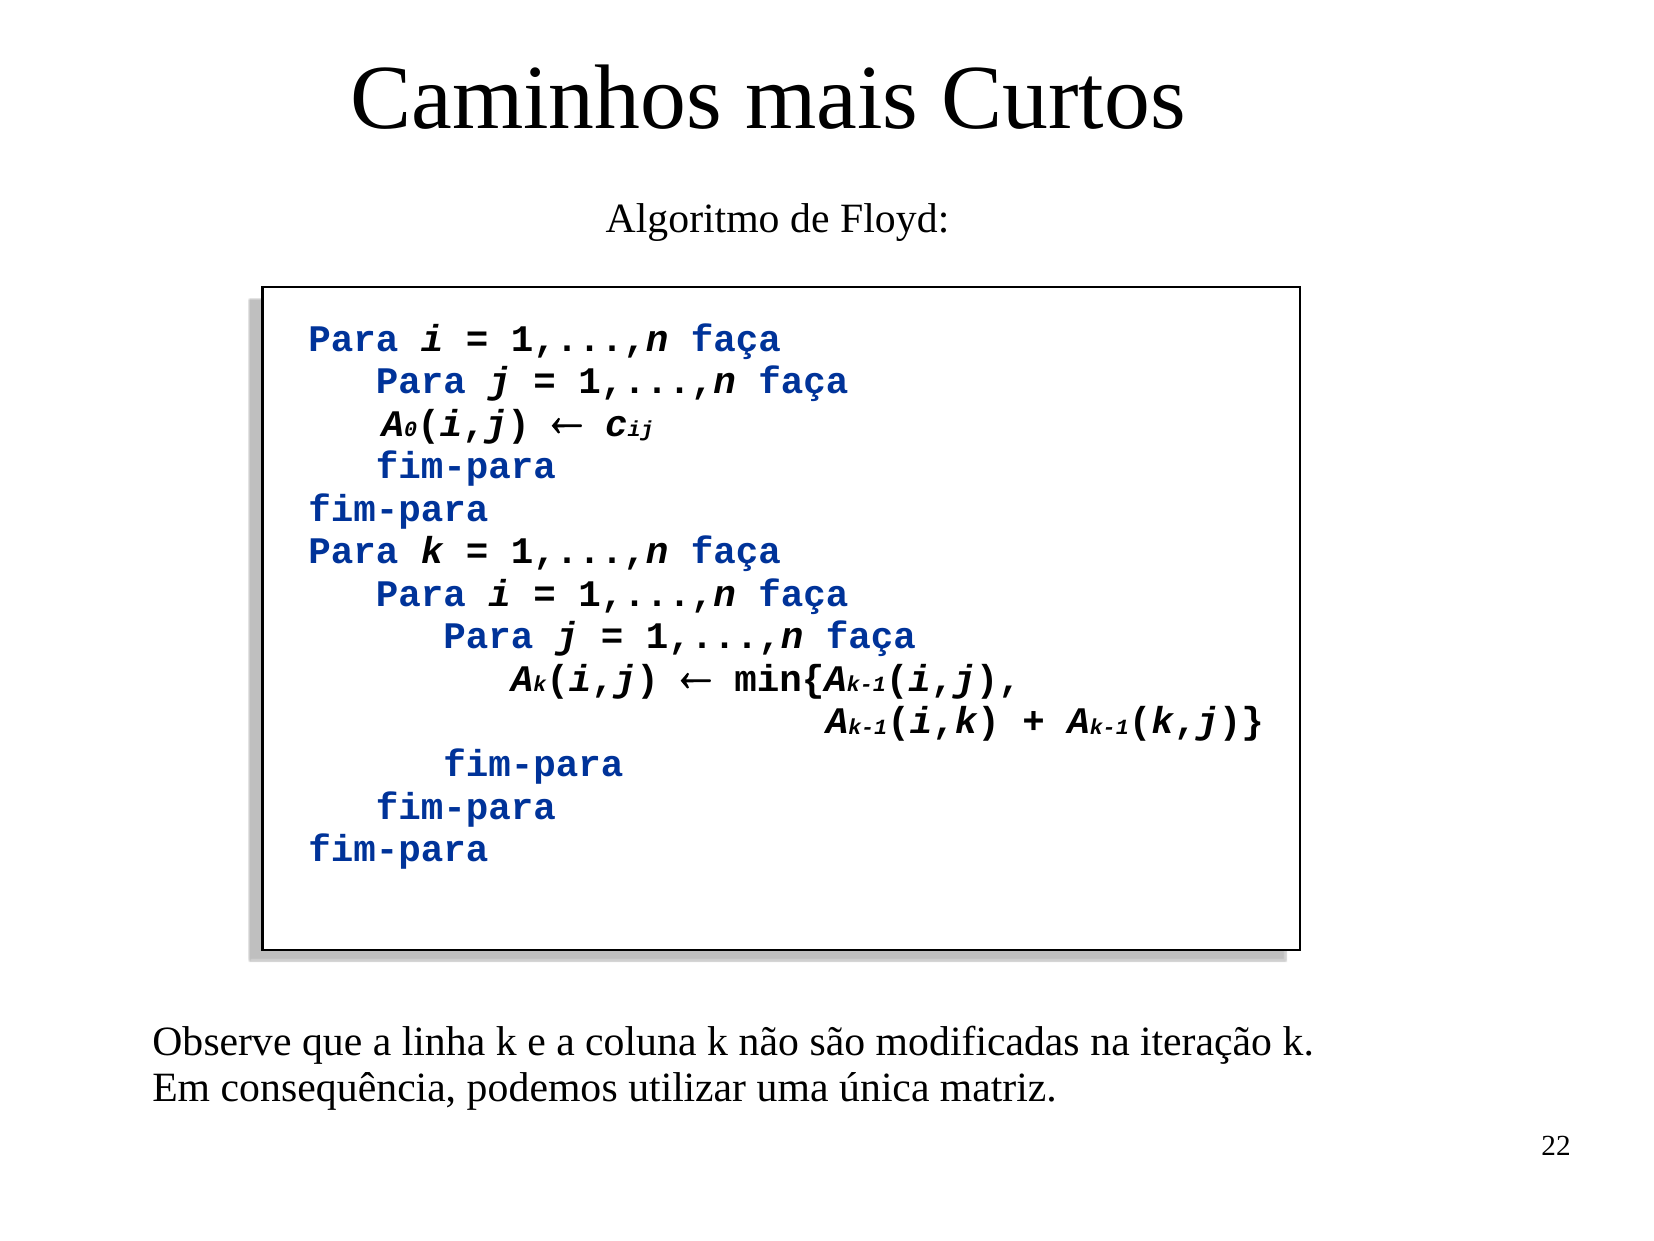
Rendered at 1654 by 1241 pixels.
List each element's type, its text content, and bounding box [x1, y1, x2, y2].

text_box Para i = 1,...,n faça Para j = 1,...,n faça A0(i,j)  cij fim-para fim-para Para k = 1,...,n faça Para i = 1,...,n faça Para j = 1,...,n faça Ak(i,j)  min{Ak-1(i,j), Ak-1(i,k) + Ak-1(k,j)} fim-para fim-para fim-para [293, 312, 1279, 881]
list Algoritmo de Floyd: [262, 187, 1275, 276]
title Caminhos mais Curtos [237, 38, 1300, 157]
text_box [262, 287, 1300, 950]
list Observe que a linha k e a coluna k não são modificadas na iteração k. Em consequência, podemos utilizar uma única matriz. [137, 1010, 1375, 1215]
